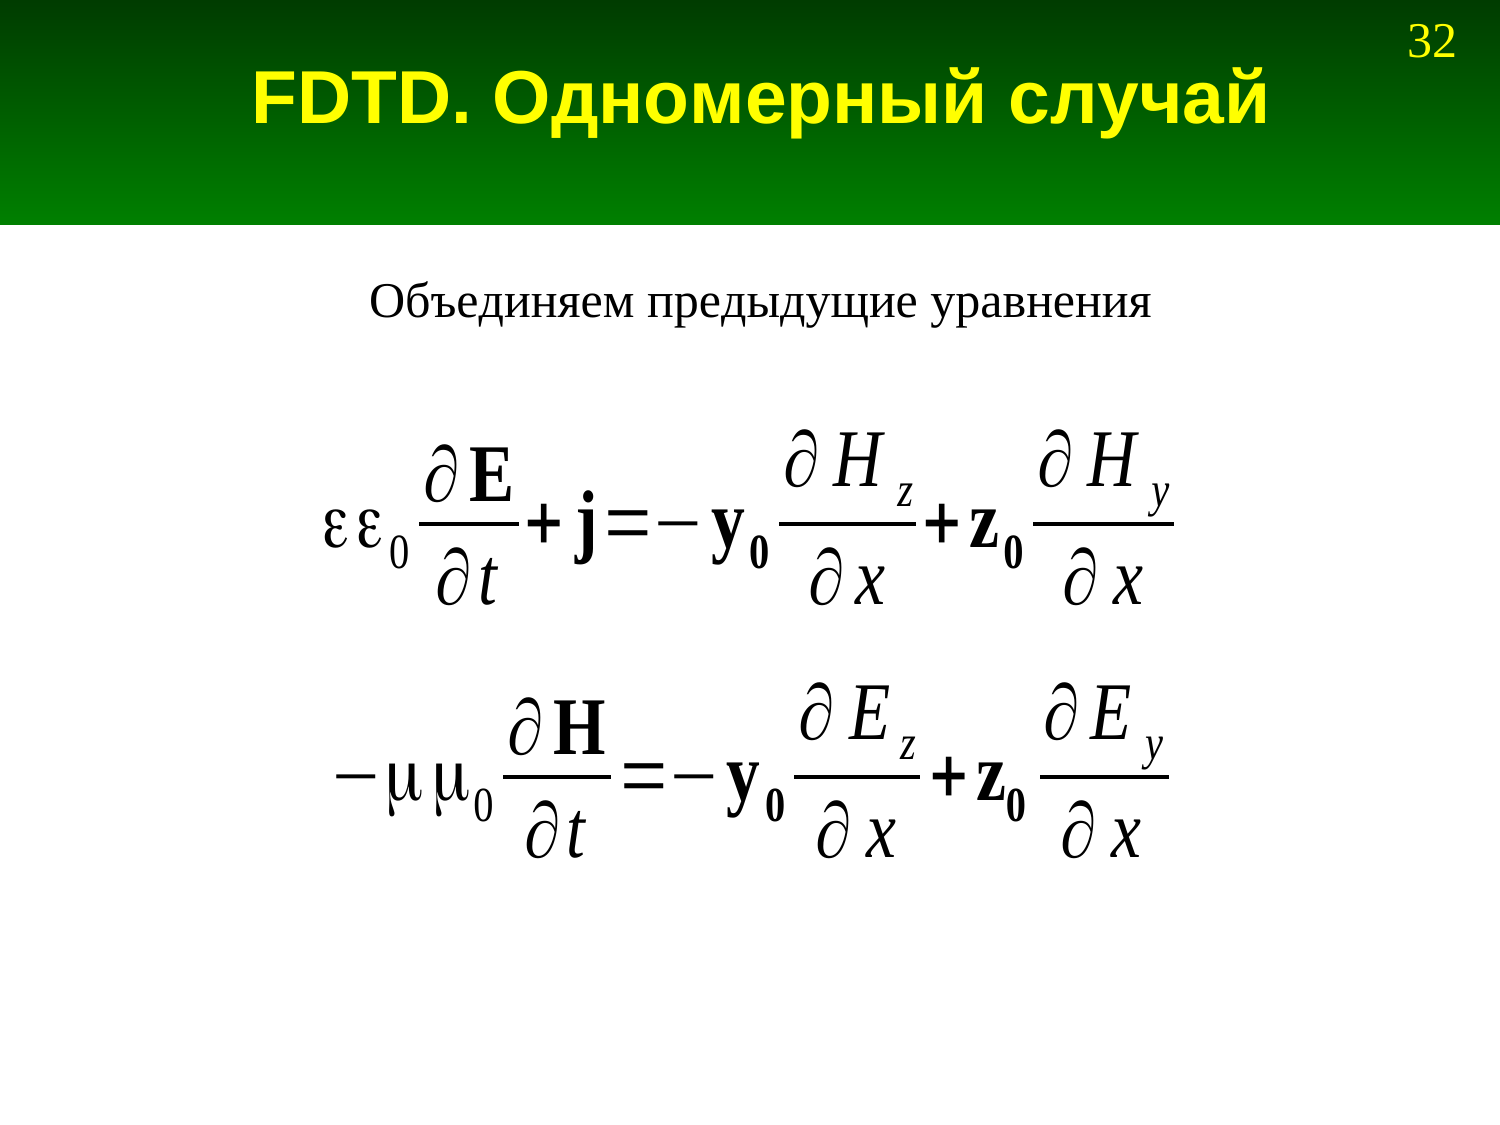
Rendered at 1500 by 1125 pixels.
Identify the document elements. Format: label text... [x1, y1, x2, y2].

chart [304, 414, 1196, 621]
chart [312, 667, 1188, 874]
title FDTD. Одномерный случай [123, 0, 1399, 188]
text_box Объединяем предыдущие уравнения [354, 259, 1167, 335]
